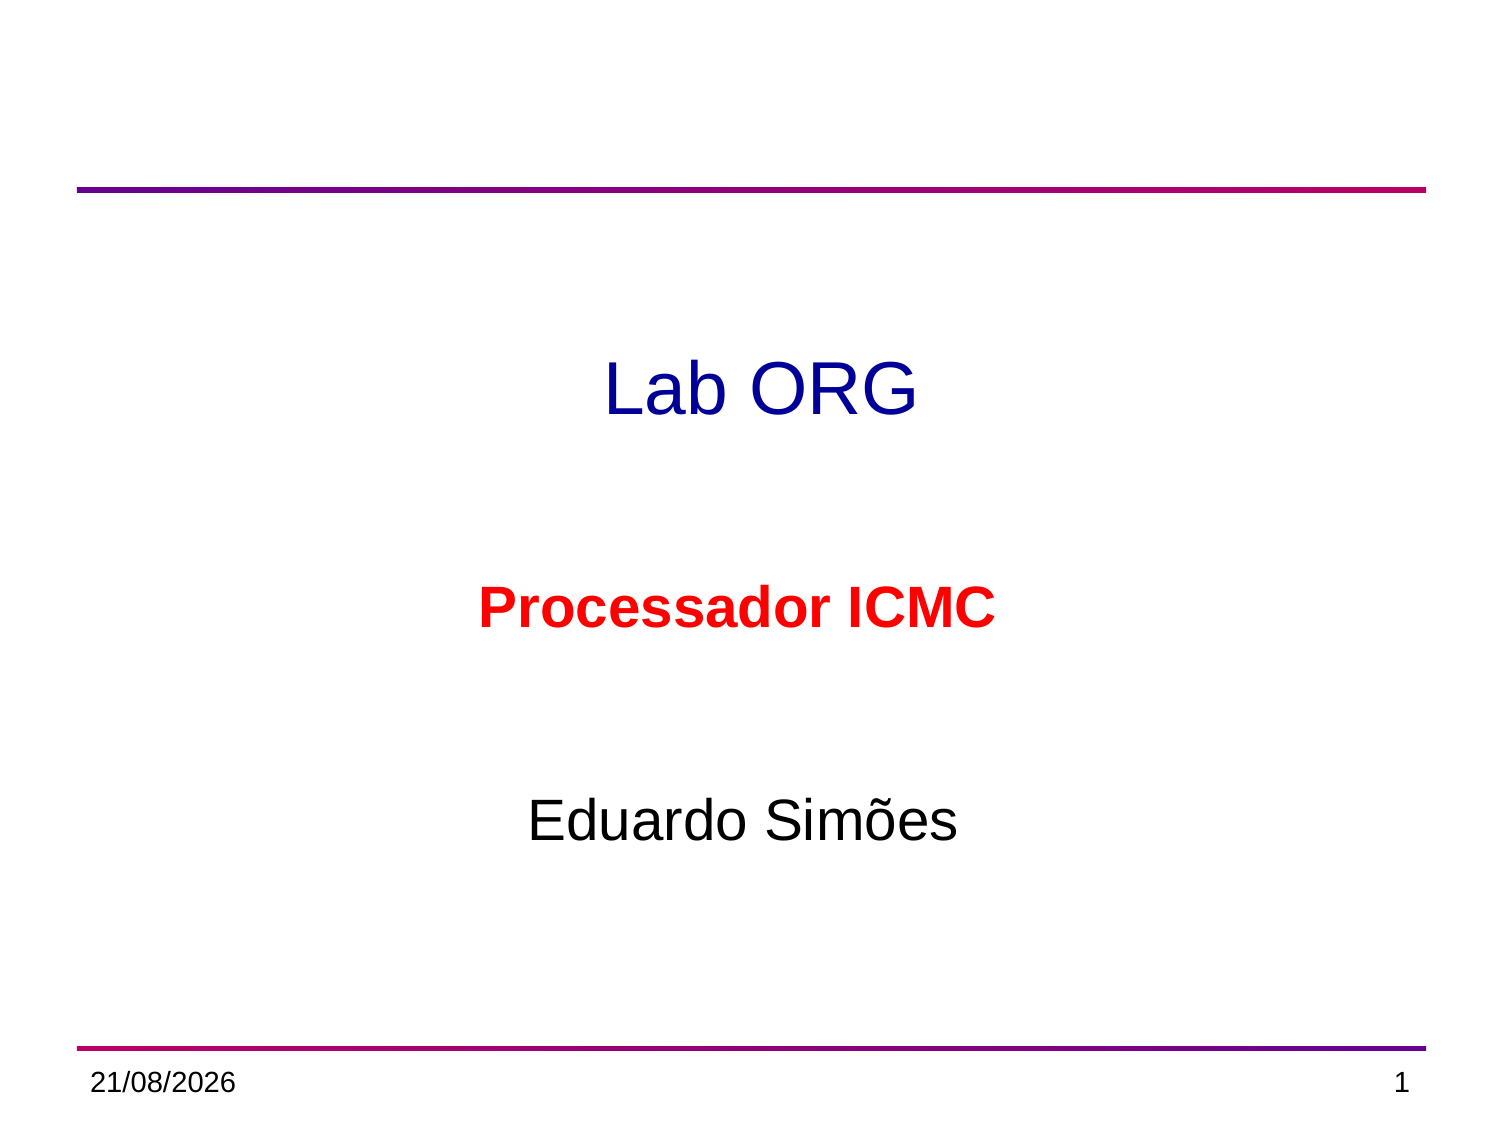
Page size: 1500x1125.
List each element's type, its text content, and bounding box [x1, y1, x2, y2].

slide_number <number> [1074, 1055, 1425, 1125]
text_box Processador ICMC [194, 479, 1282, 712]
subtitle Eduardo Simões [218, 712, 1269, 1019]
title Lab ORG [123, 231, 1399, 438]
slide_number 15/05/2020 [75, 1055, 425, 1125]
